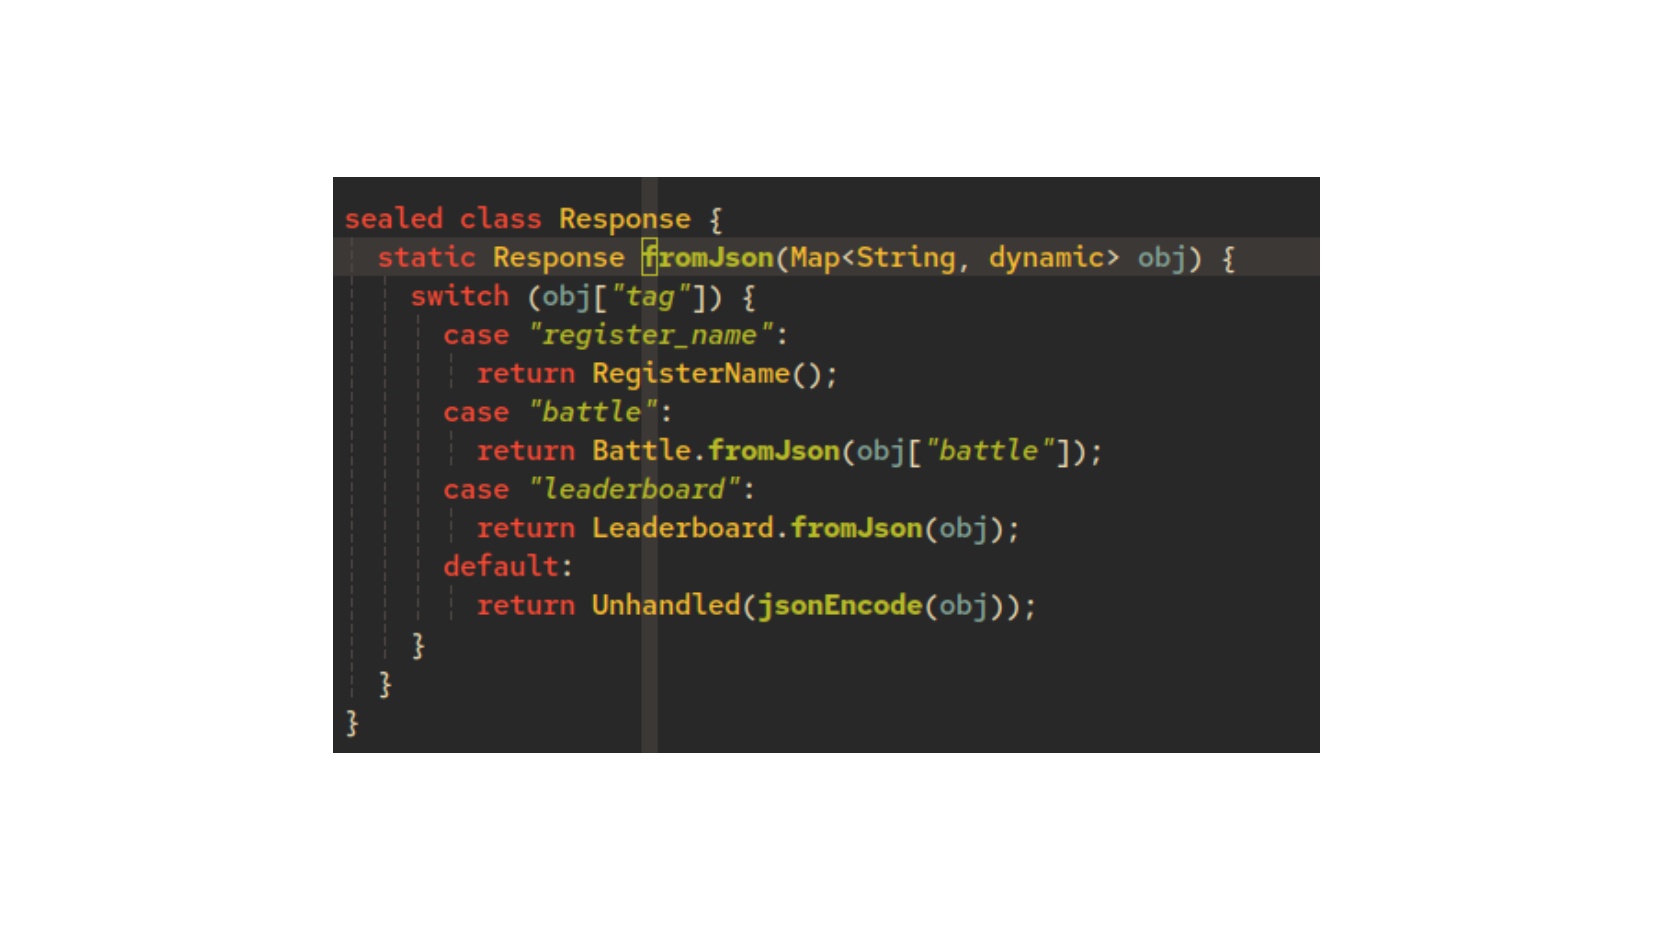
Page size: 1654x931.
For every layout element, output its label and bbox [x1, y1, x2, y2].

picture [333, 177, 1320, 753]
